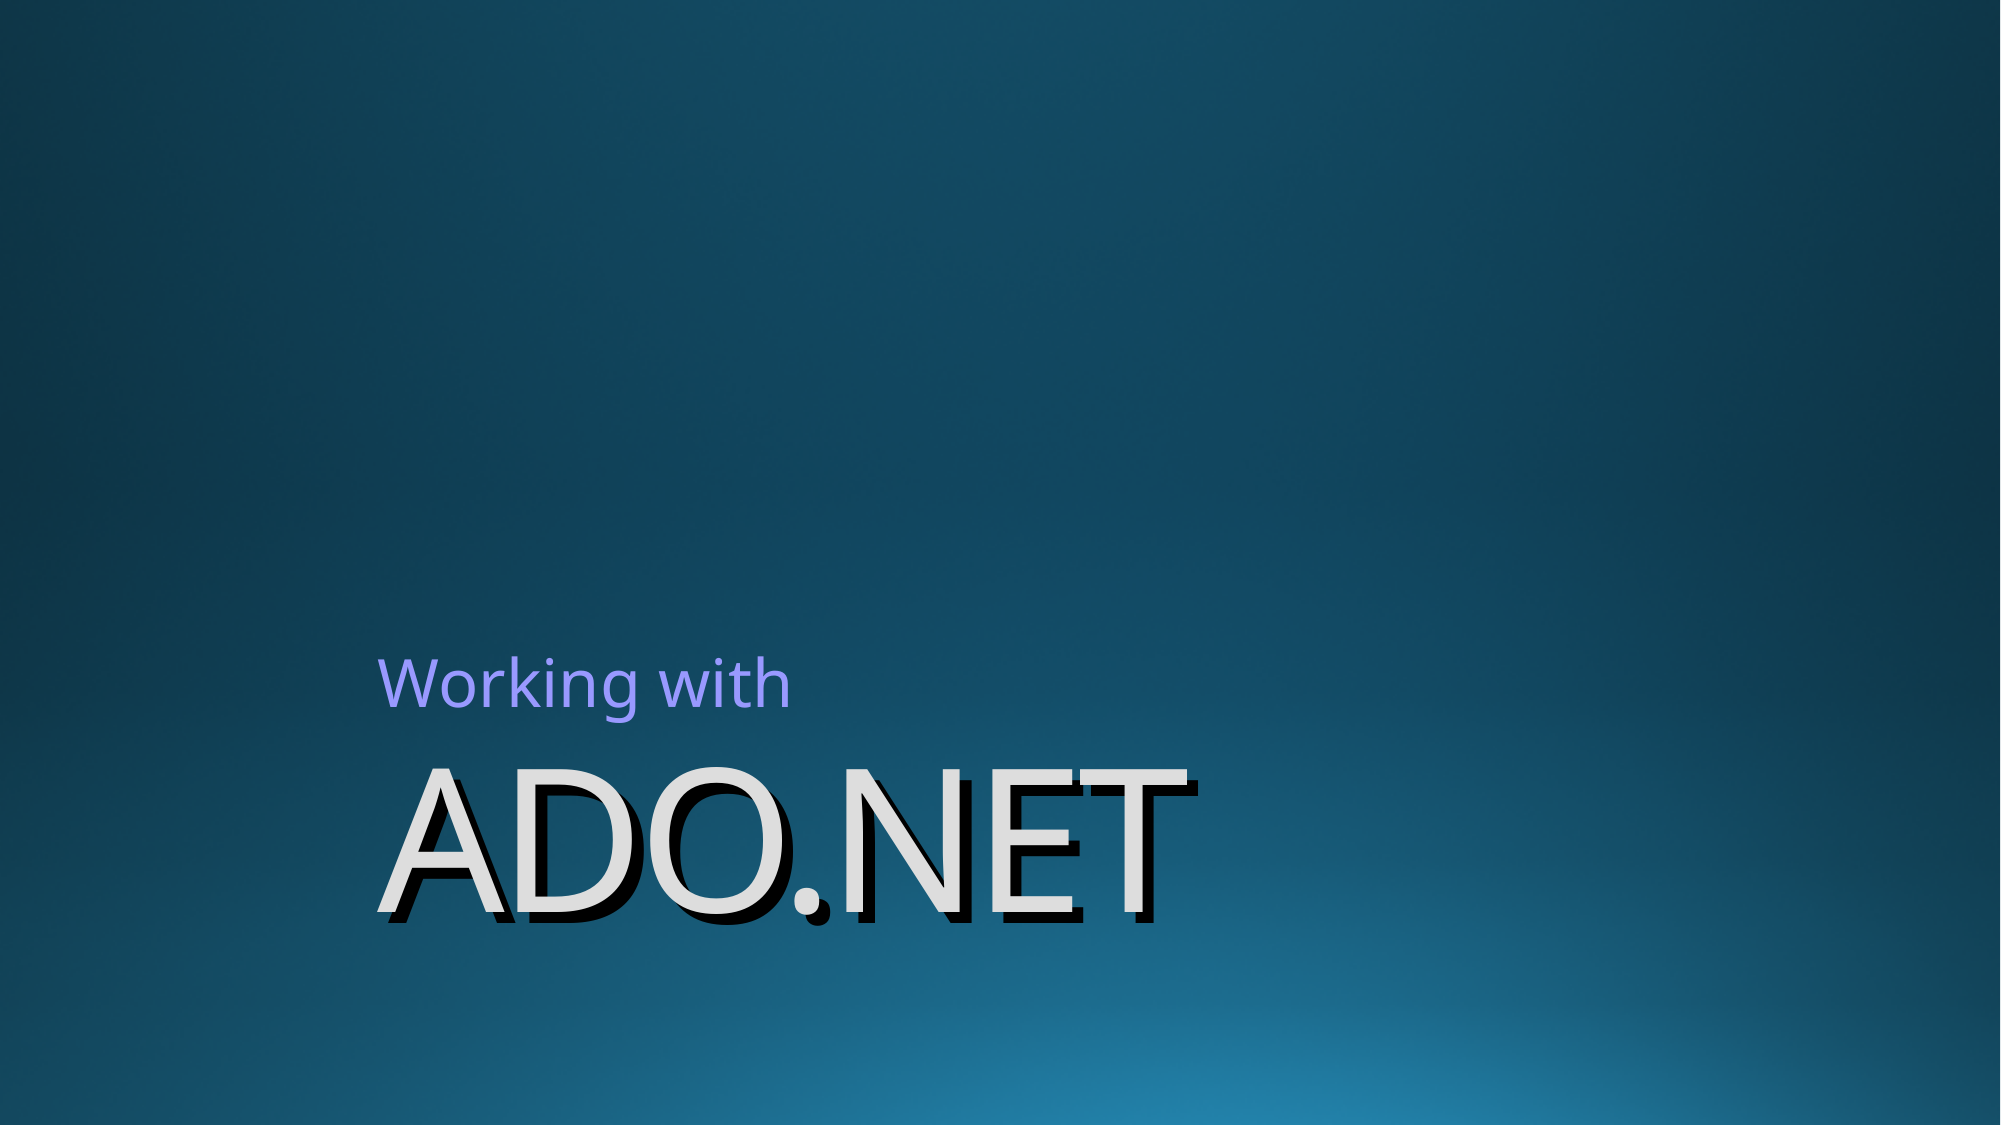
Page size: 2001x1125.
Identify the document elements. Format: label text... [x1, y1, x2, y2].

title ADO.NET [362, 732, 1863, 1002]
subtitle Working with [362, 606, 1863, 730]
picture [0, 0, 2001, 1125]
